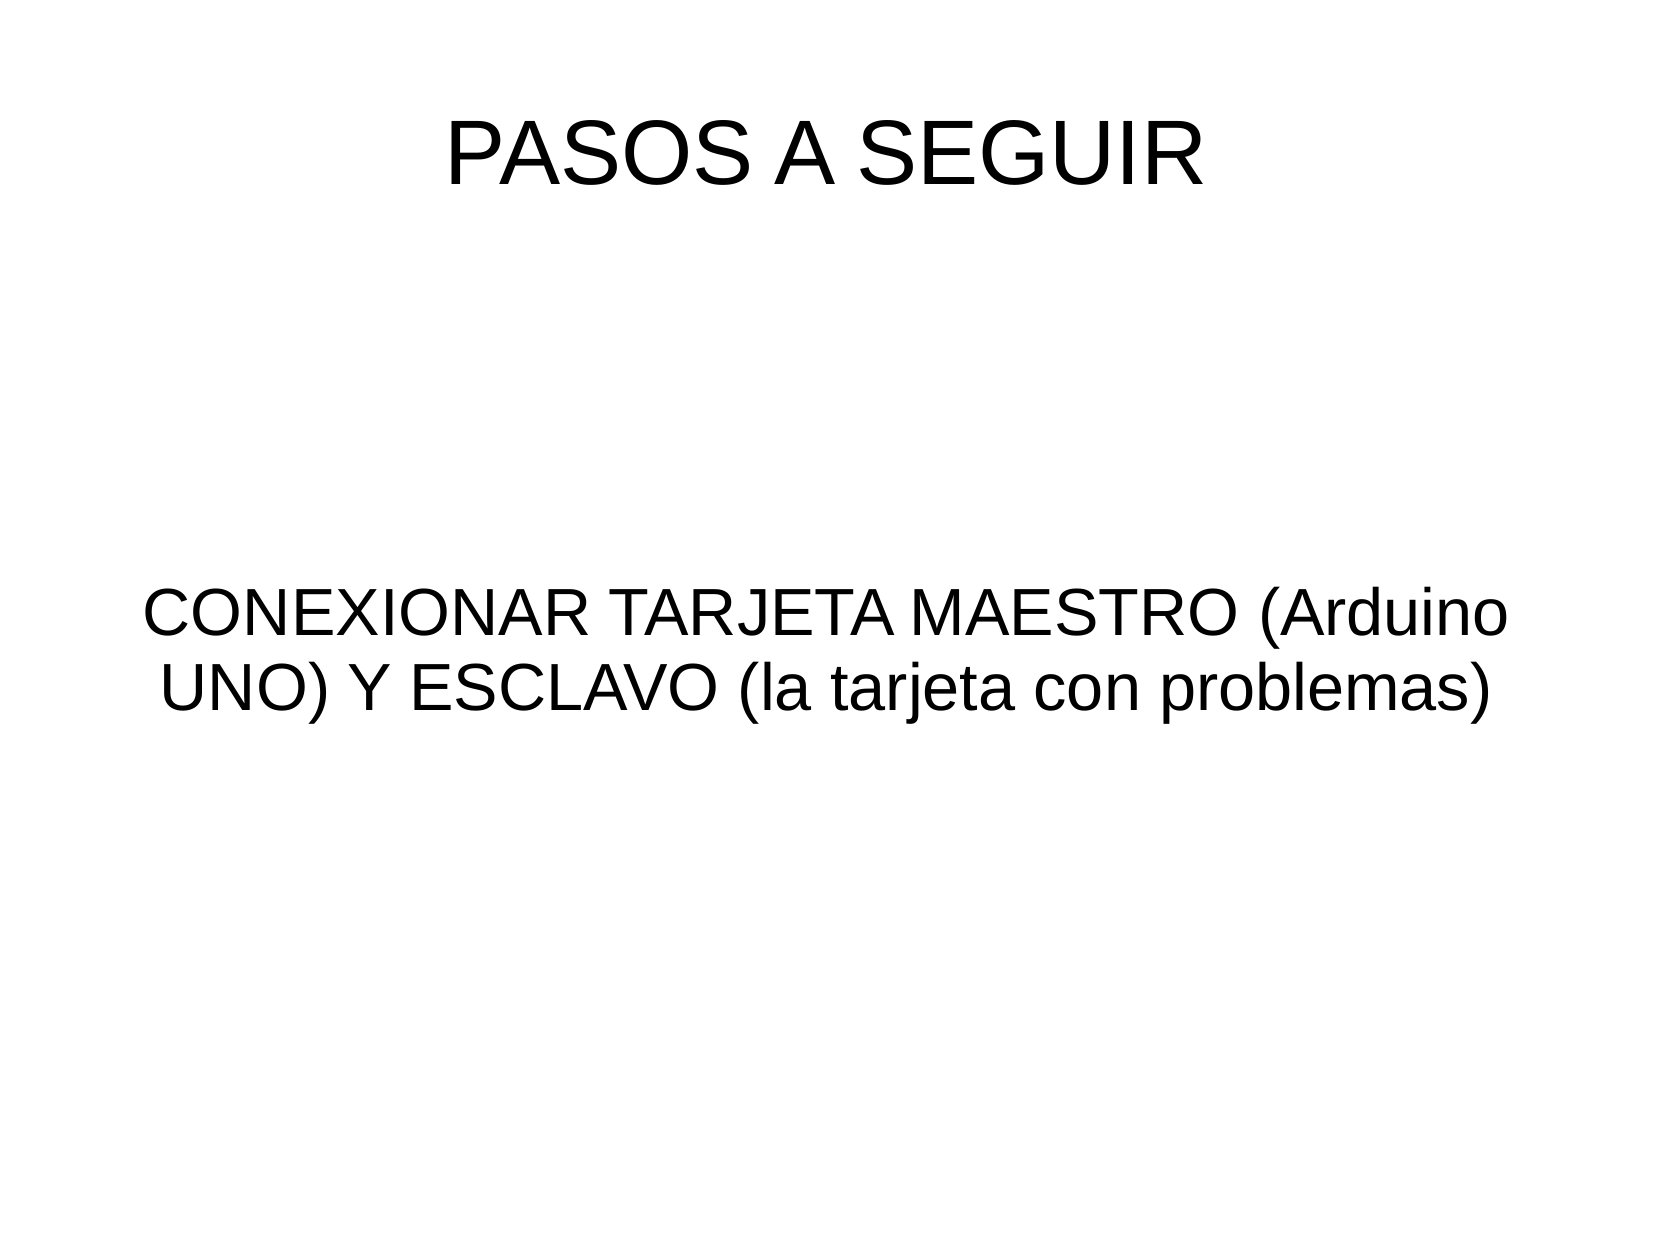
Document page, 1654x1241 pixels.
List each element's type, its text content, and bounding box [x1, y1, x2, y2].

subtitle CONEXIONAR TARJETA MAESTRO (Arduino UNO) Y ESCLAVO (la tarjeta con problemas) [82, 290, 1571, 1010]
title PASOS A SEGUIR [82, 49, 1571, 257]
